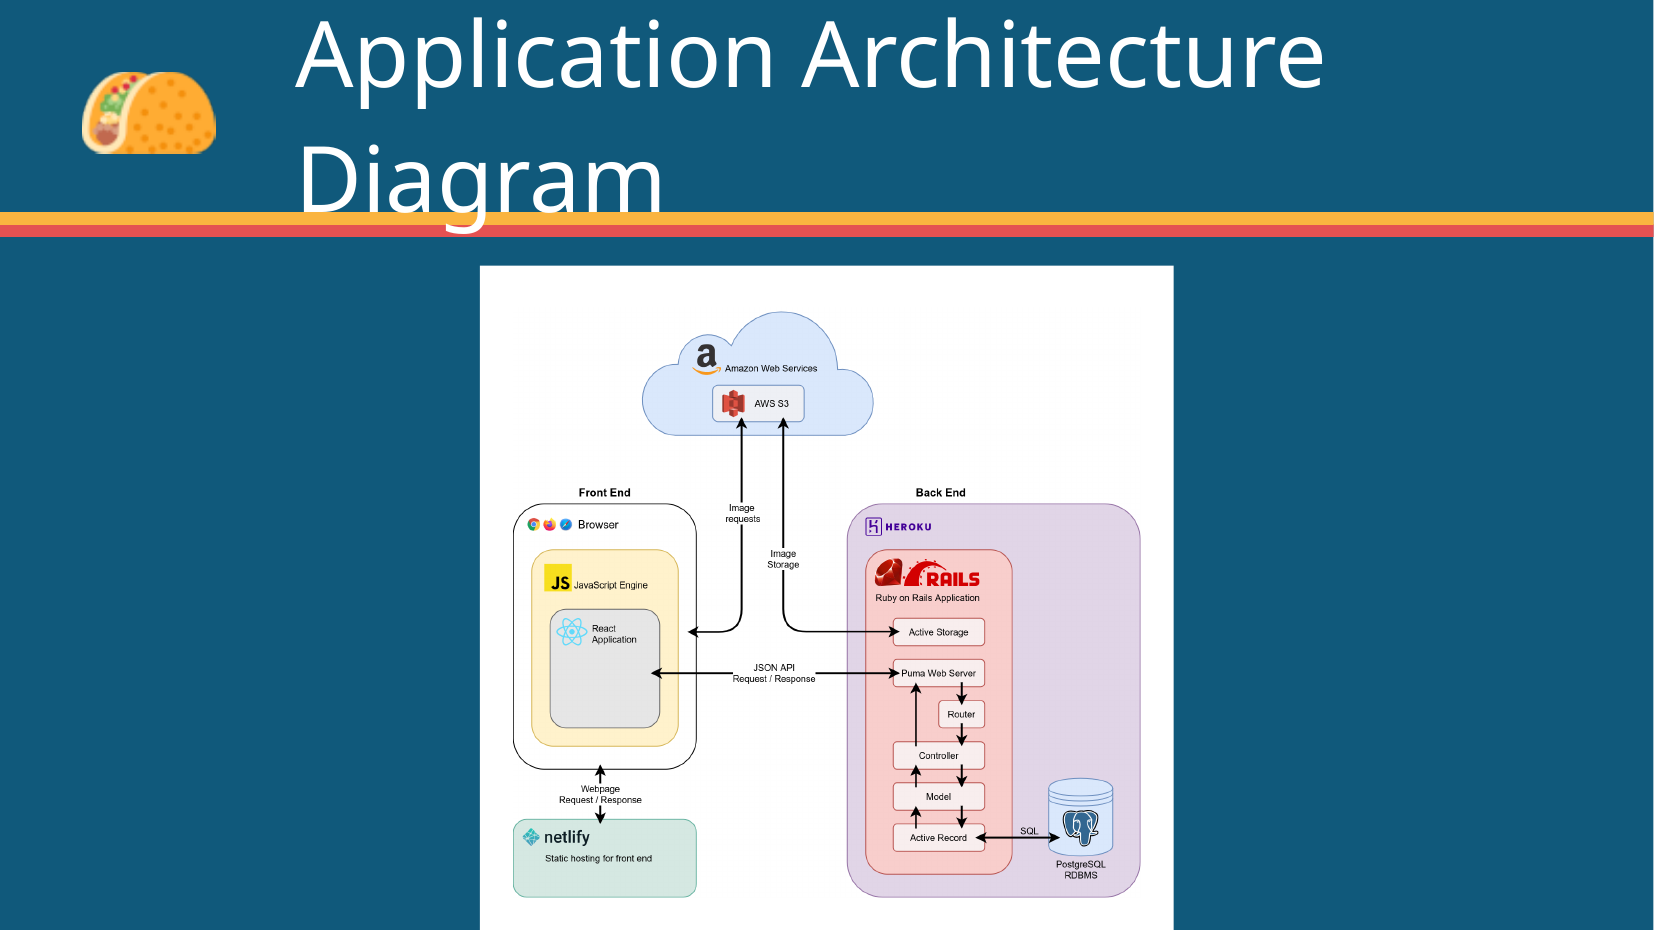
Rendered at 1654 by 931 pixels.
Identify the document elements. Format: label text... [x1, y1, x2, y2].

text_box [479, 265, 1174, 931]
picture [82, 72, 216, 154]
title Application Architecture Diagram [295, 7, 1625, 223]
picture [513, 307, 1141, 898]
